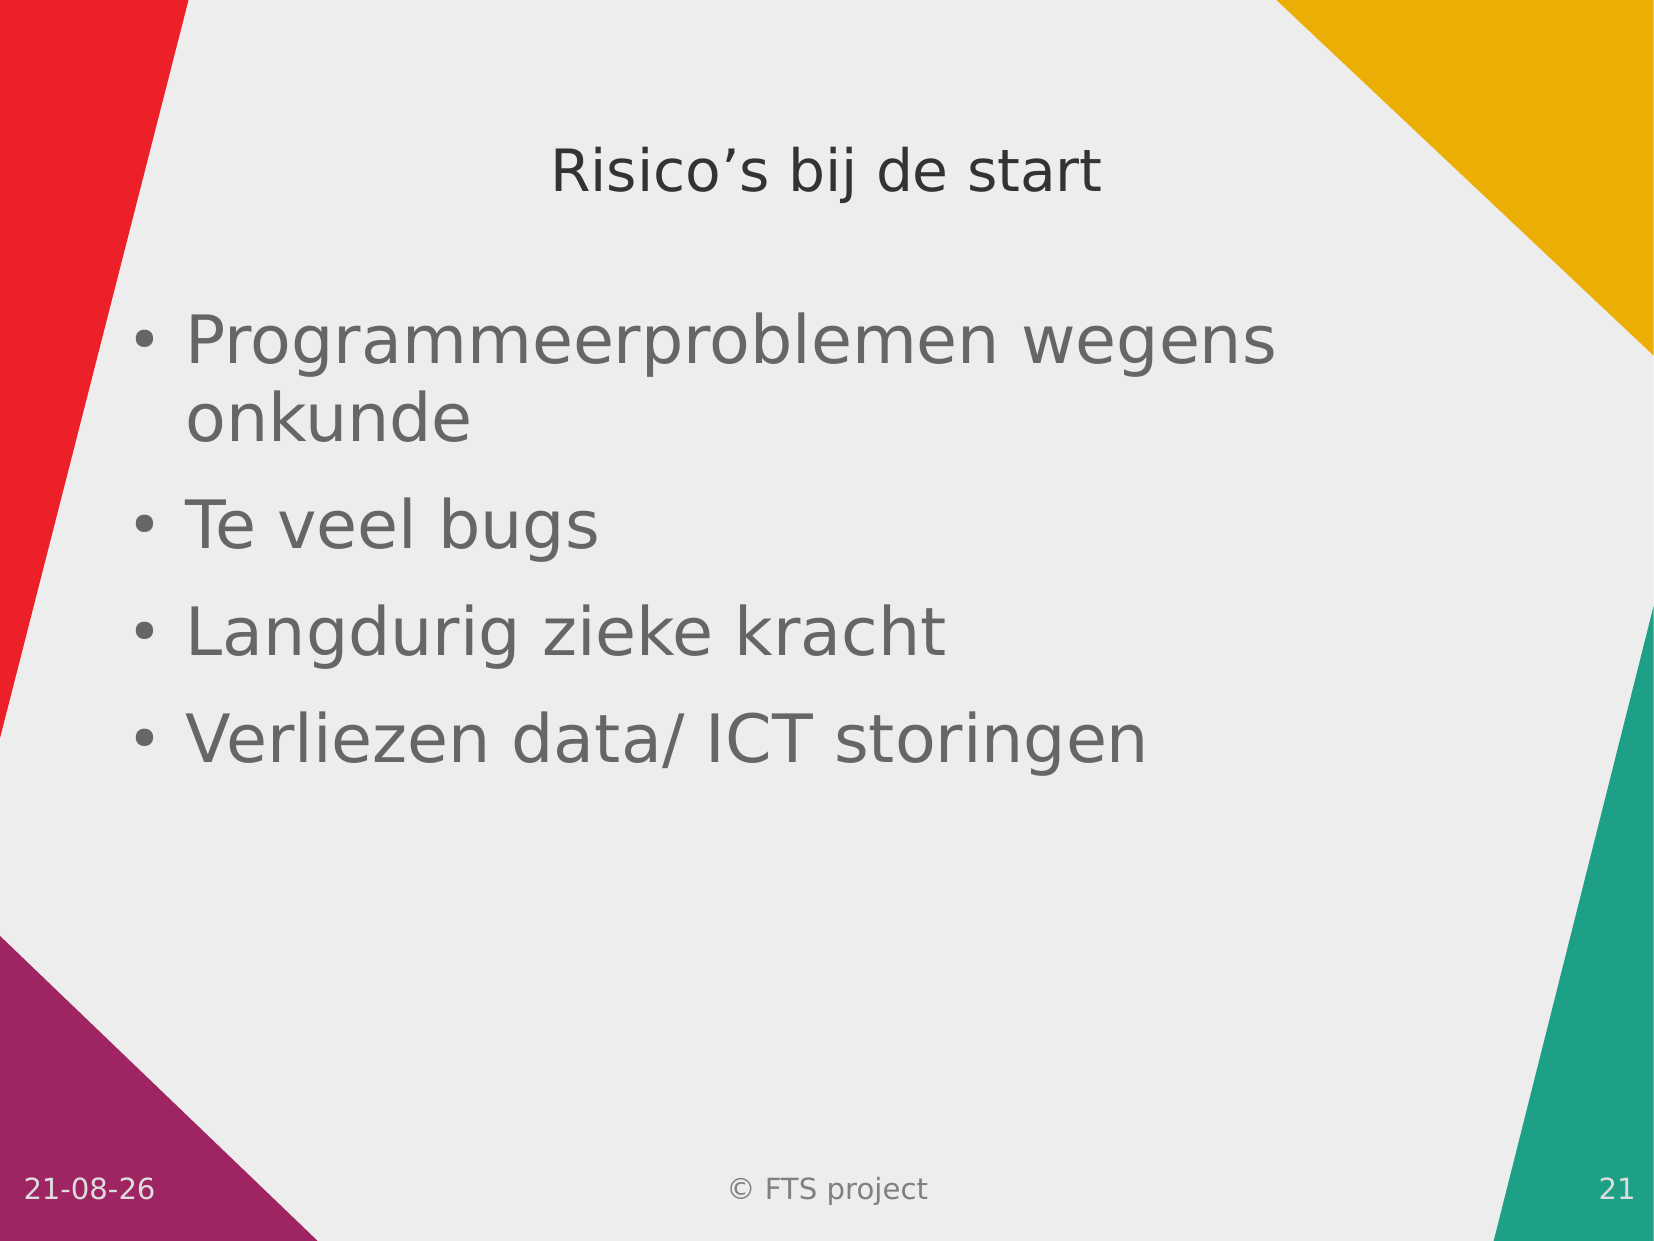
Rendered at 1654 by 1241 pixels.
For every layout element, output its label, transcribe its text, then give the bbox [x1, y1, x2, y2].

title Risico’s bij de start [114, 73, 1539, 270]
list Programmeerproblemen wegens onkunde Te veel bugs Langdurig zieke kracht Verliezen data/ ICT storingen [114, 301, 1539, 1033]
